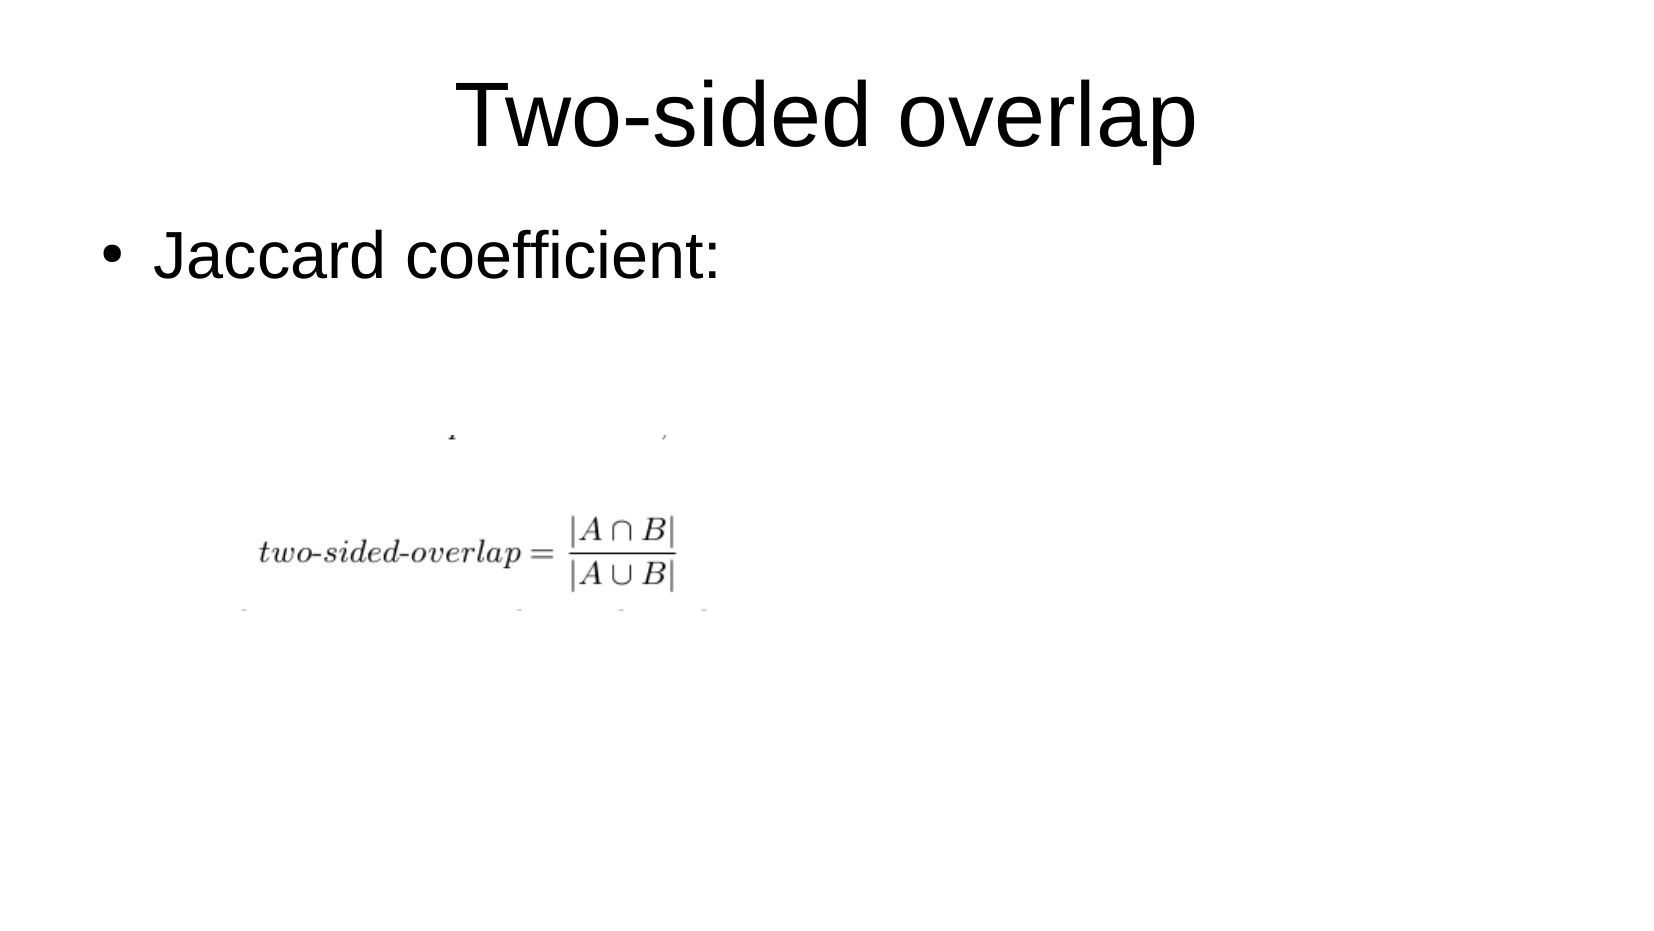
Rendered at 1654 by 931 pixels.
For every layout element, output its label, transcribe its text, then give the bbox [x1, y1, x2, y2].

picture [215, 435, 730, 611]
list Jaccard coefficient: [82, 217, 1571, 758]
title Two-sided overlap [82, 37, 1571, 193]
